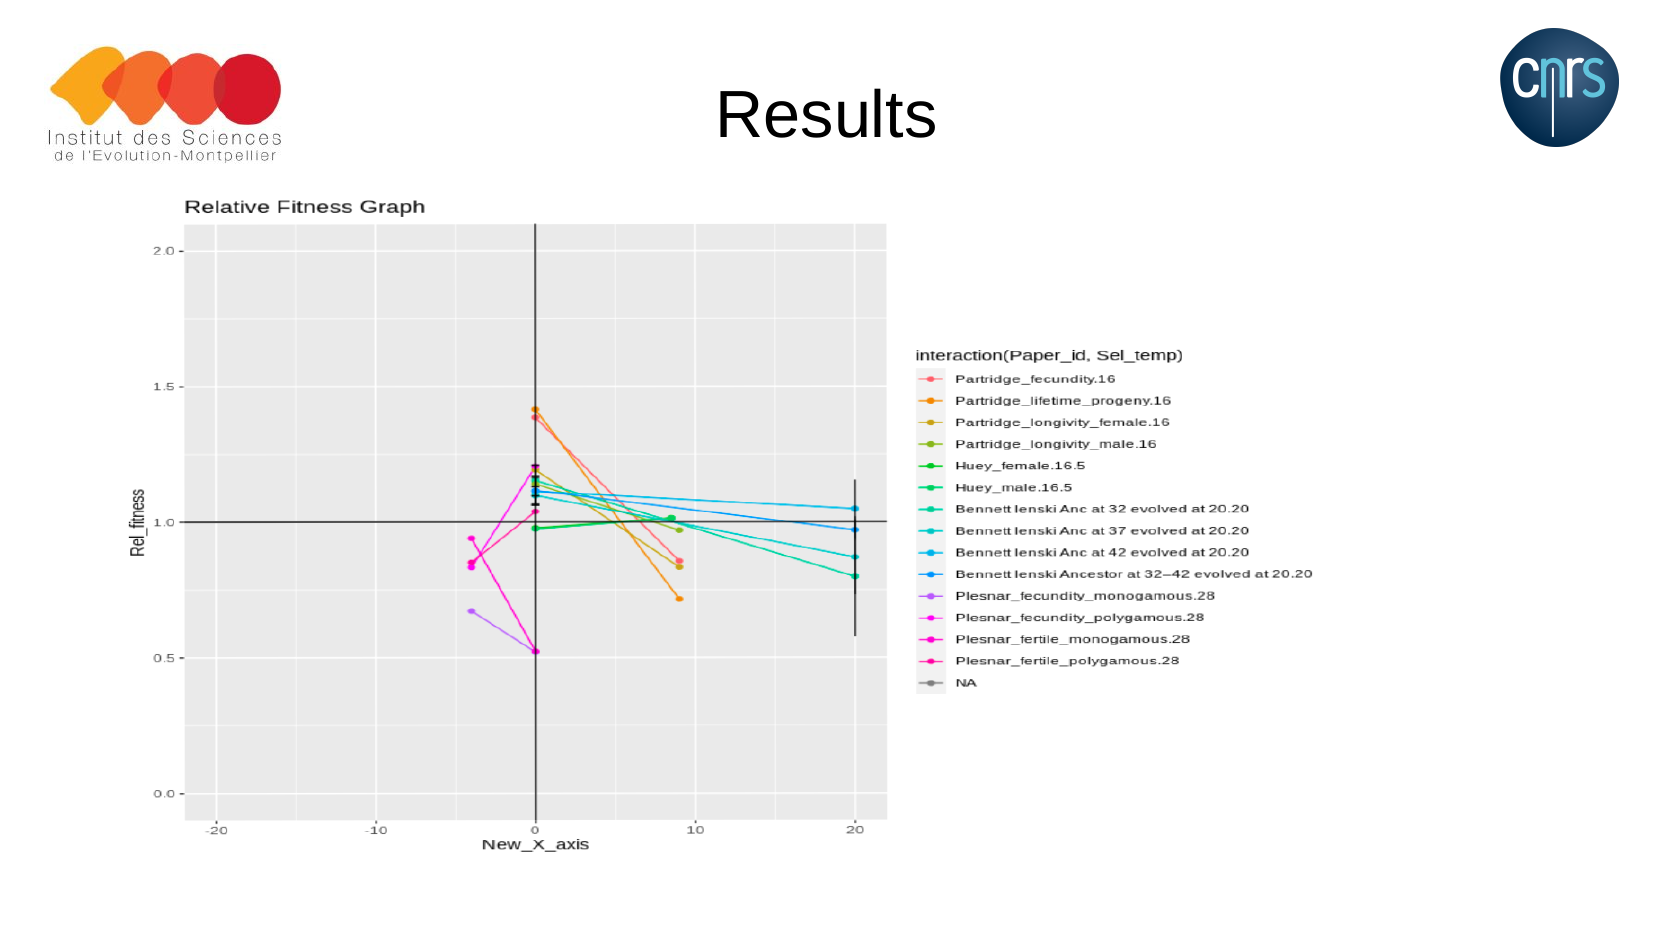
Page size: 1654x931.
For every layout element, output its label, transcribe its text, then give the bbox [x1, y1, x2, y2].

picture [44, 44, 286, 165]
picture [1454, 28, 1654, 147]
title Results [82, 37, 1571, 193]
picture [120, 192, 1332, 859]
